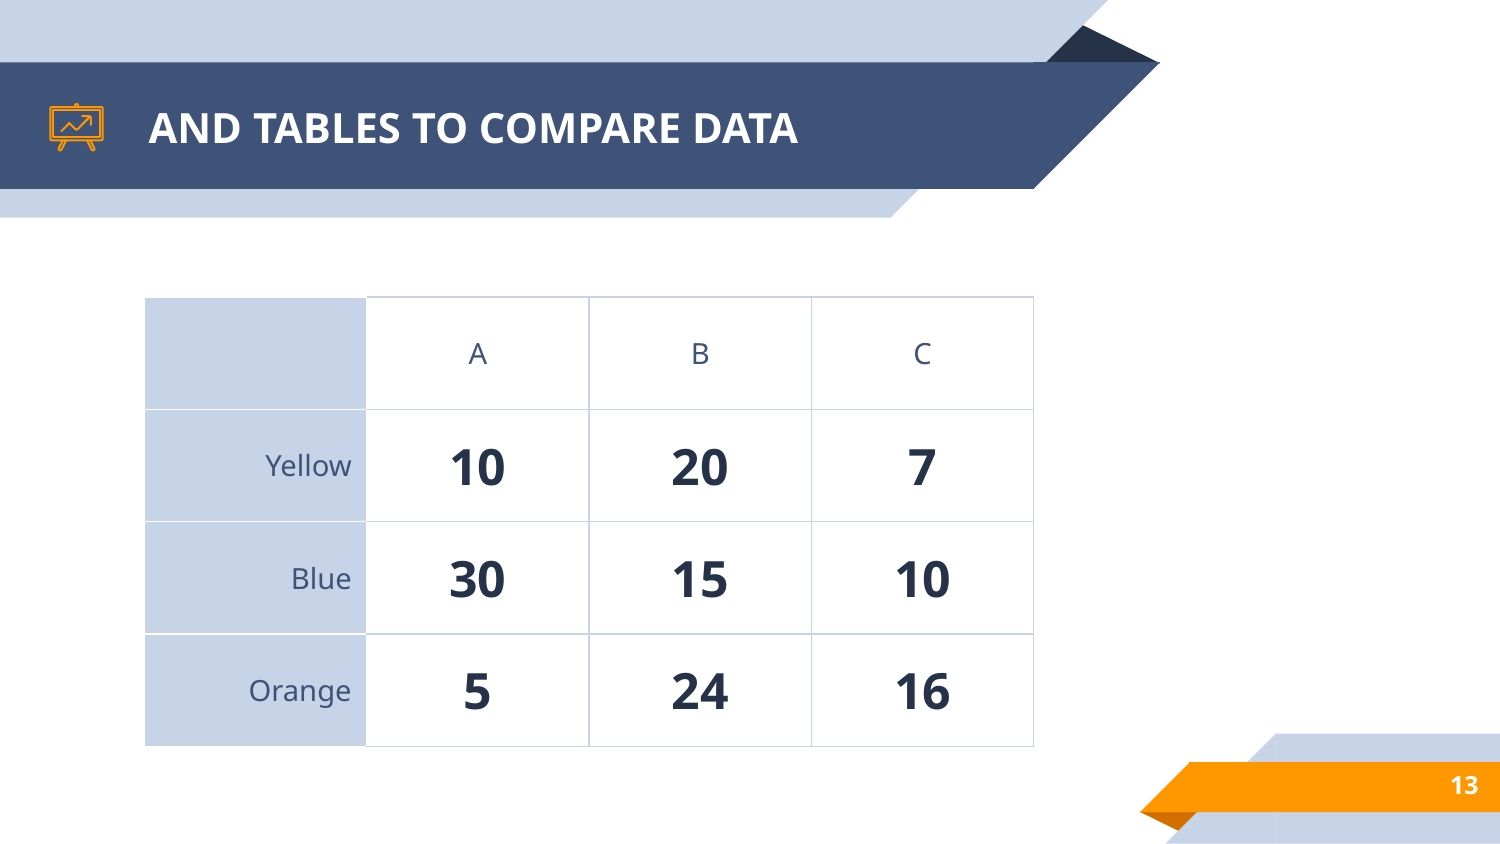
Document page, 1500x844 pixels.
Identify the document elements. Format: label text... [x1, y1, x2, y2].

table_cell 15 [590, 522, 811, 633]
table_cell Yellow [145, 410, 366, 521]
table_header A [367, 298, 588, 409]
table_cell 7 [812, 410, 1033, 521]
table_cell 24 [590, 635, 811, 746]
table_header C [812, 298, 1033, 409]
table_header B [590, 298, 811, 409]
table_cell Orange [145, 635, 366, 746]
table_cell Blue [145, 522, 366, 633]
slide_number <número> [1249, 760, 1494, 813]
table_cell 20 [590, 410, 811, 521]
table_cell 30 [367, 522, 588, 633]
table_cell 10 [812, 522, 1033, 633]
title AND TABLES TO COMPARE DATA [133, 64, 997, 190]
table_cell 5 [367, 635, 588, 746]
table_cell 16 [812, 635, 1033, 746]
table_header [145, 298, 366, 409]
table_cell 10 [367, 410, 588, 521]
